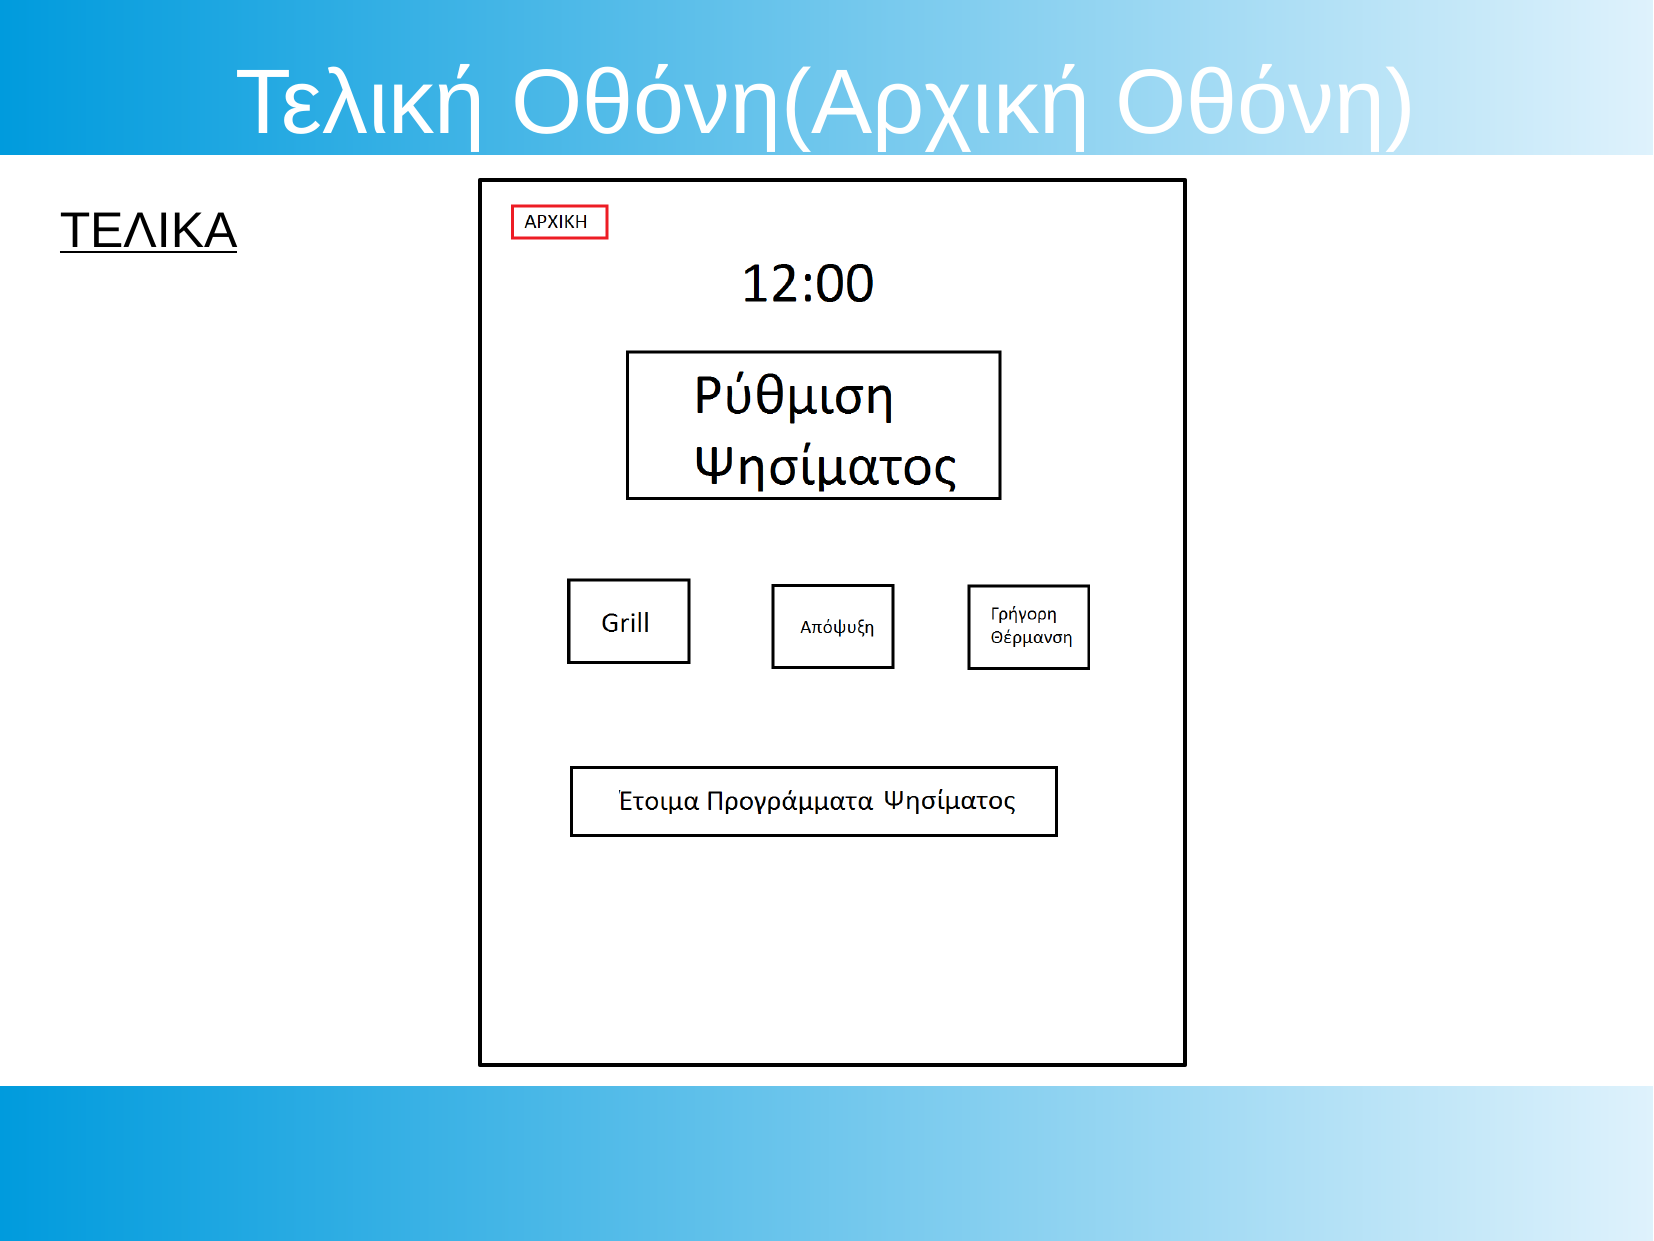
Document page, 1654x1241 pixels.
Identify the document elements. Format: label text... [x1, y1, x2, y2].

picture [510, 203, 1126, 1021]
text_box ΤΕΛΙΚΑ [45, 195, 676, 266]
title Τελική Οθόνη(Αρχική Οθόνη) [82, 49, 1571, 155]
